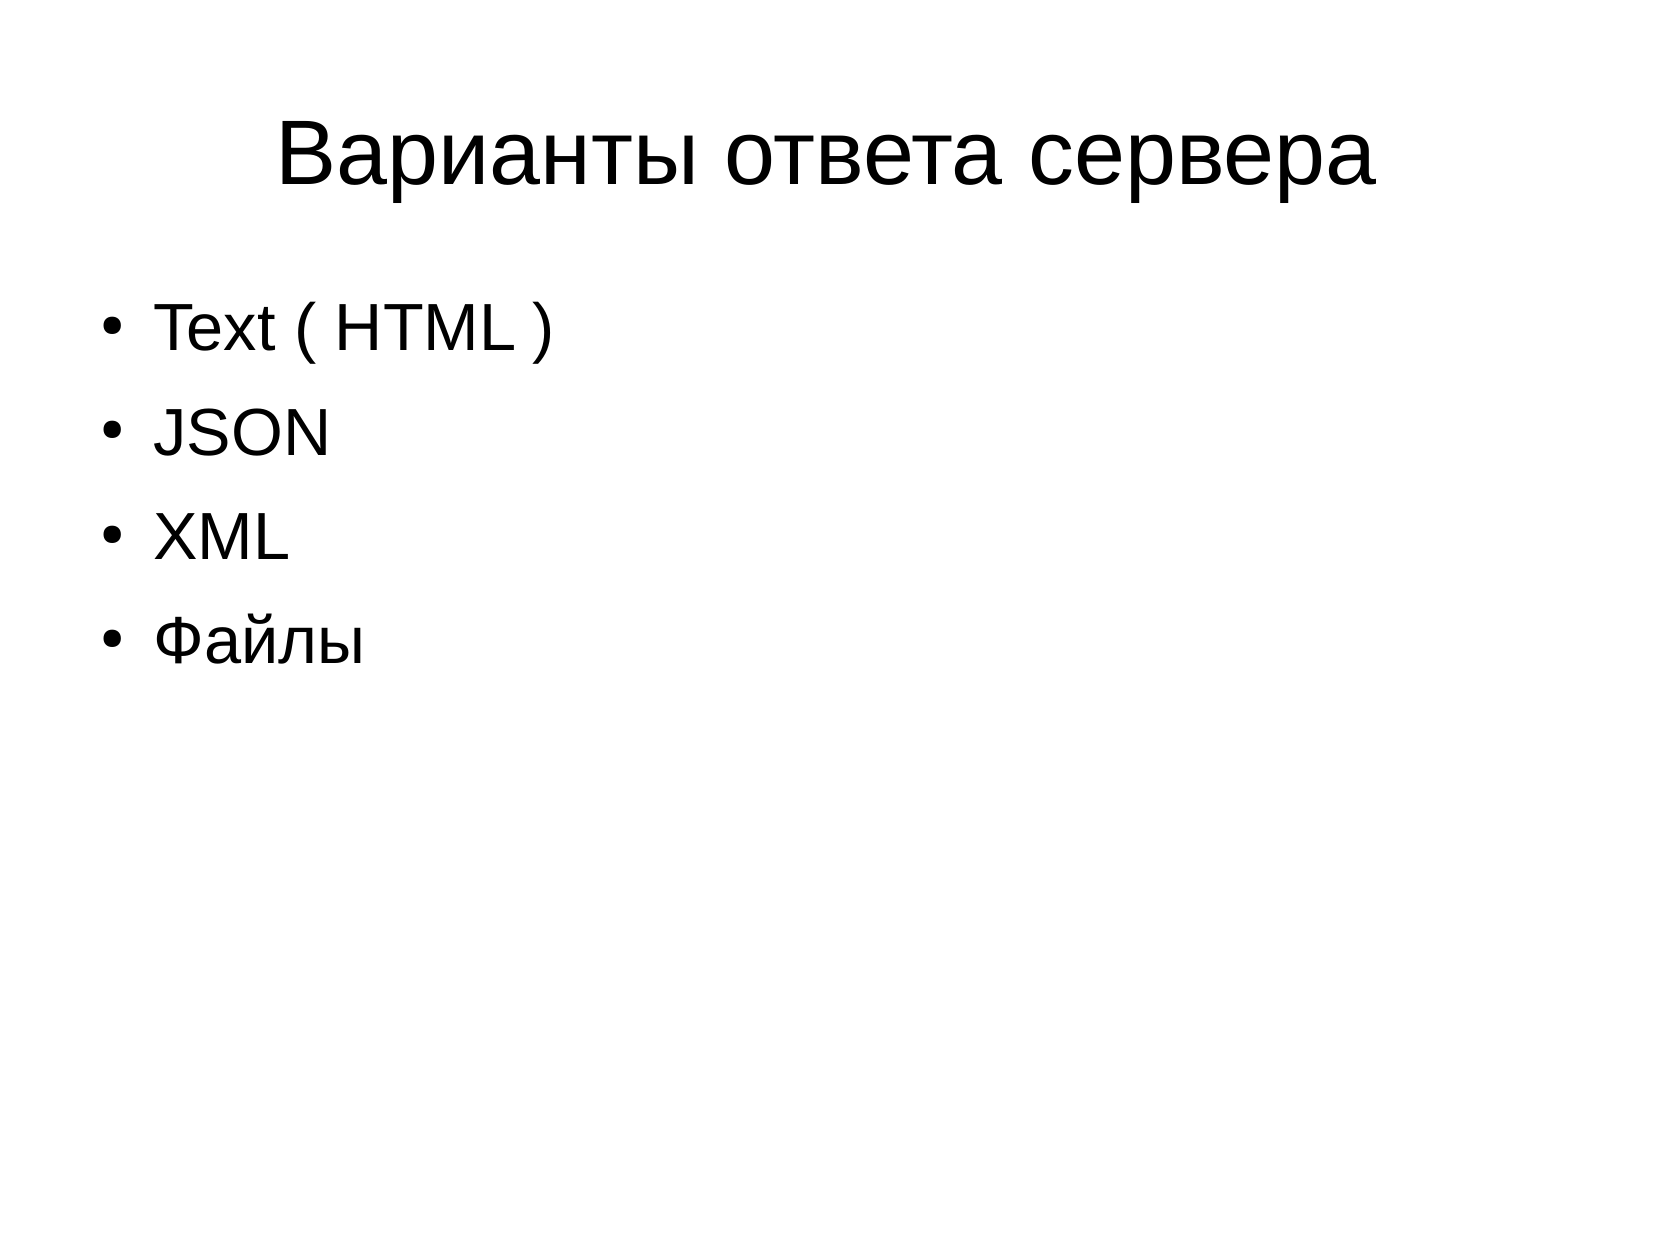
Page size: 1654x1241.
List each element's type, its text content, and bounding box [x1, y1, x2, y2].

title Варианты ответа сервера [82, 49, 1571, 257]
list Text ( HTML ) JSON XML Файлы [82, 290, 1571, 1010]
